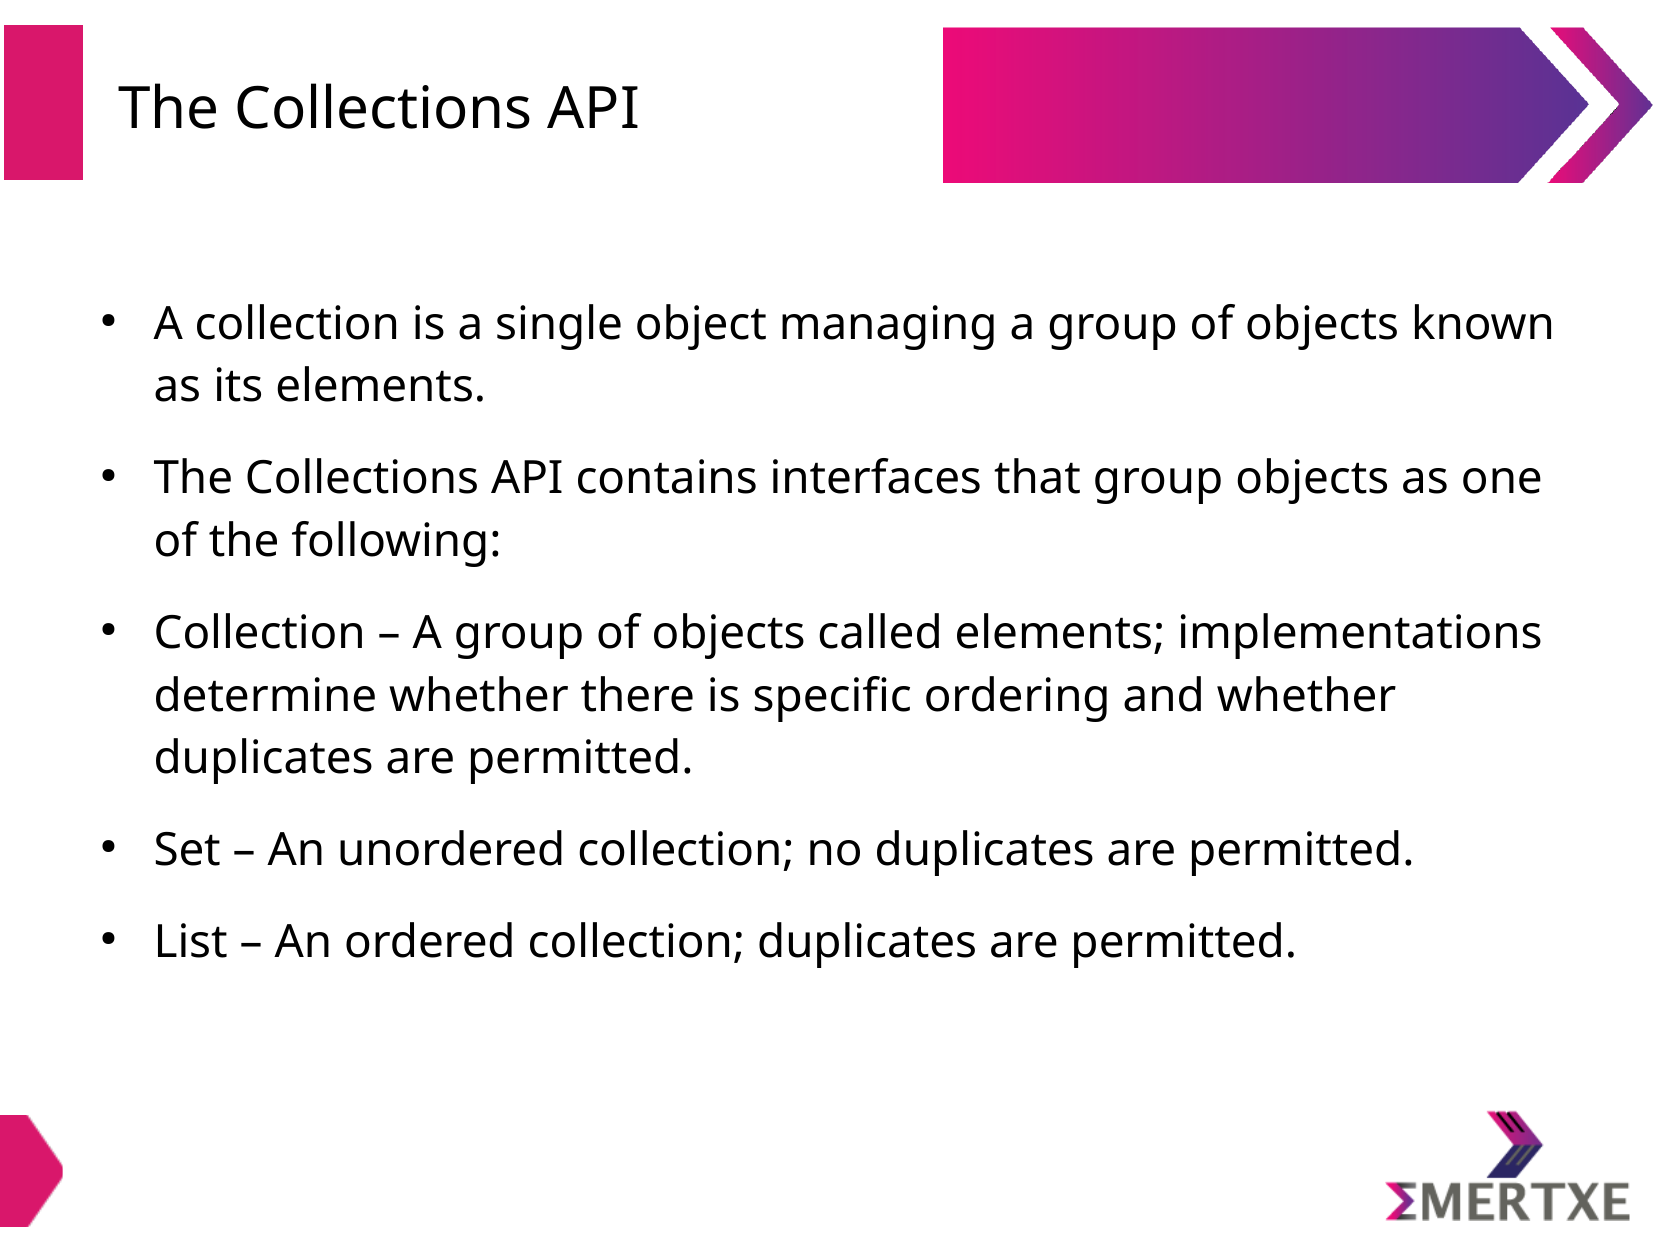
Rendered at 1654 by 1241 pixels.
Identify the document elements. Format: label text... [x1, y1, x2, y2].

picture [1385, 1107, 1631, 1221]
picture [1571, 27, 1653, 183]
title The Collections API [82, 2, 1571, 210]
list A collection is a single object managing a group of objects known as its elements. The Collections API contains interfaces that group objects as one of the following: Collection – A group of objects called elements; implementations determine whether there is specific ordering and whether duplicates are permitted. Set – An unordered collection; no duplicates are permitted. List – An ordered collection; duplicates are permitted. [82, 290, 1571, 1010]
